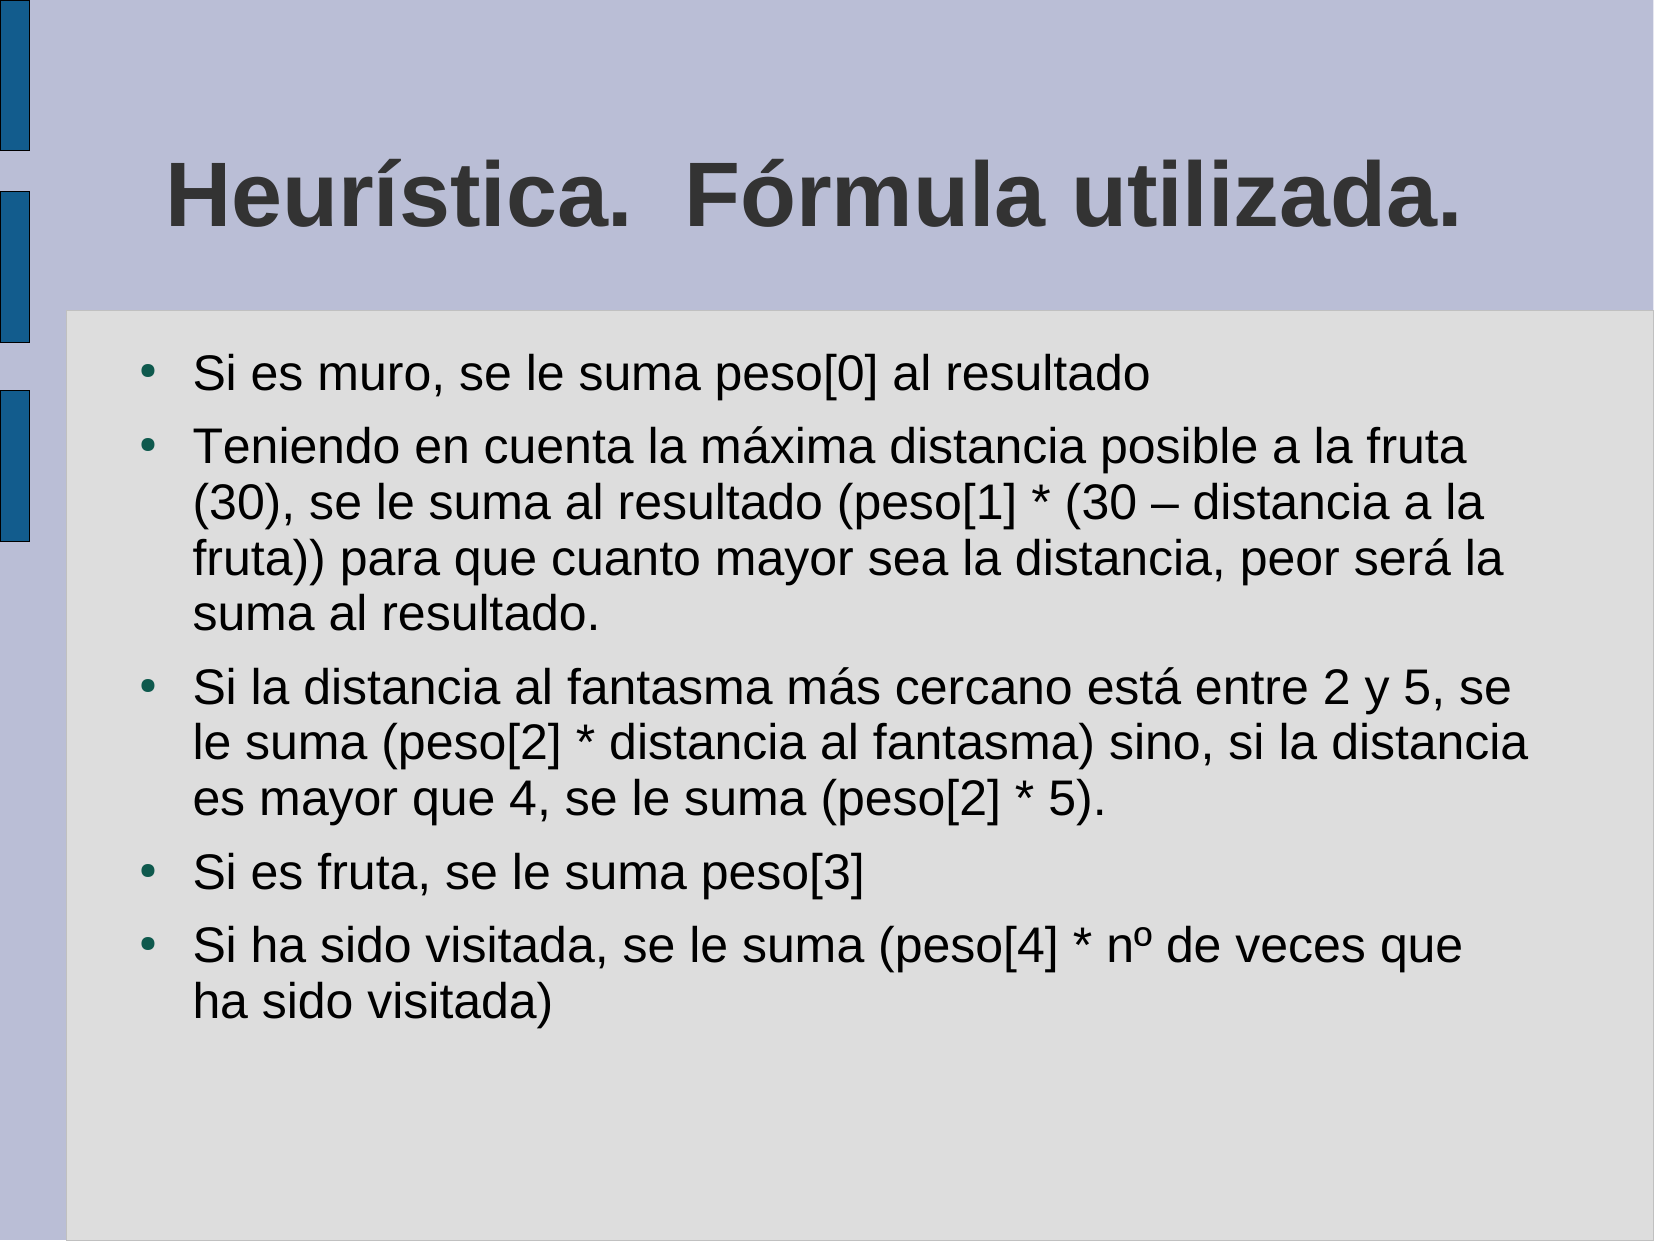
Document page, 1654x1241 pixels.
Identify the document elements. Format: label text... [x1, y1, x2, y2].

title Heurística. Fórmula utilizada. [121, 98, 1534, 291]
list Si es muro, se le suma peso[0] al resultado Teniendo en cuenta la máxima distancia posible a la fruta (30), se le suma al resultado (peso[1] * (30 – distancia a la fruta)) para que cuanto mayor sea la distancia, peor será la suma al resultado. Si la distancia al fantasma más cercano está entre 2 y 5, se le suma (peso[2] * distancia al fantasma) sino, si la distancia es mayor que 4, se le suma (peso[2] * 5). Si es fruta, se le suma peso[3] Si ha sido visitada, se le suma (peso[4] * nº de veces que ha sido visitada) [121, 344, 1534, 1112]
